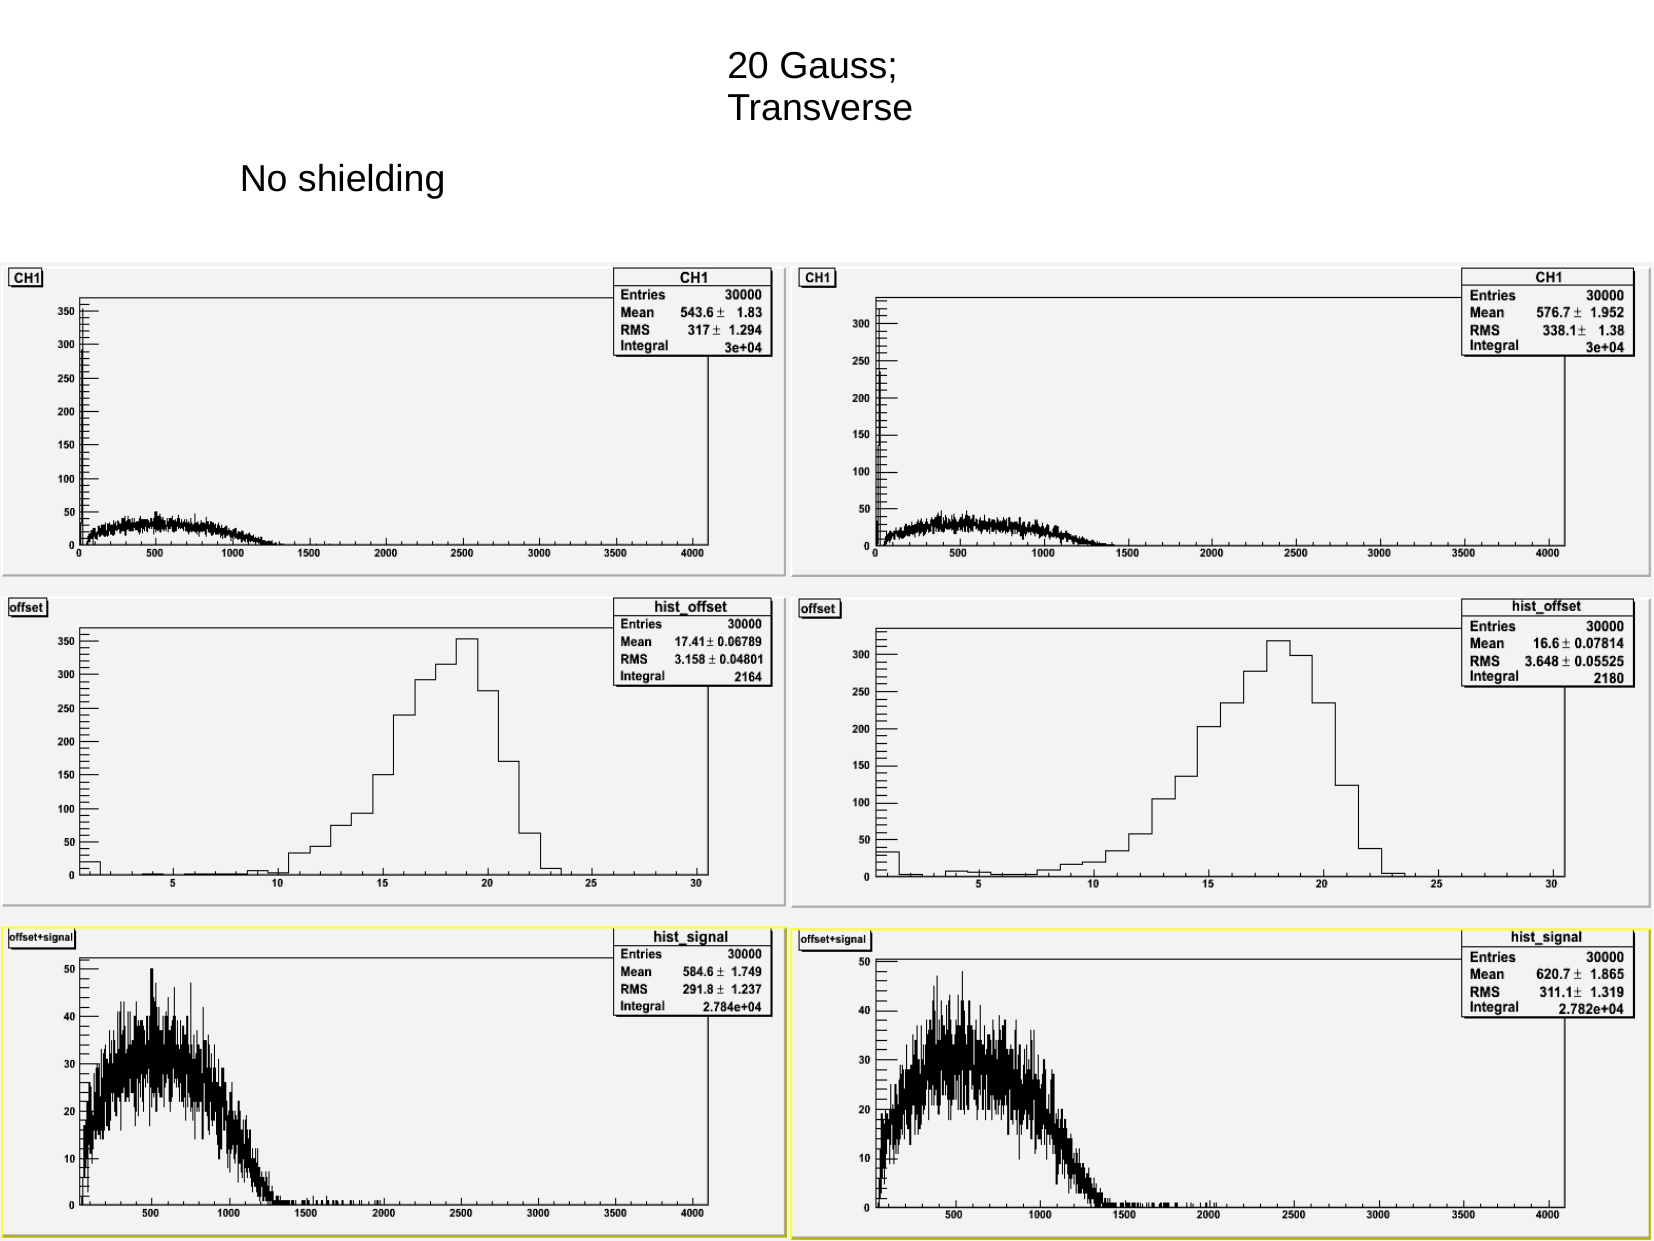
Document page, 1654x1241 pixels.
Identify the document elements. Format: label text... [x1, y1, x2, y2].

text_box 20 Gauss; Transverse [712, 37, 1051, 137]
text_box No shielding [225, 150, 563, 207]
picture [0, 262, 1654, 1241]
